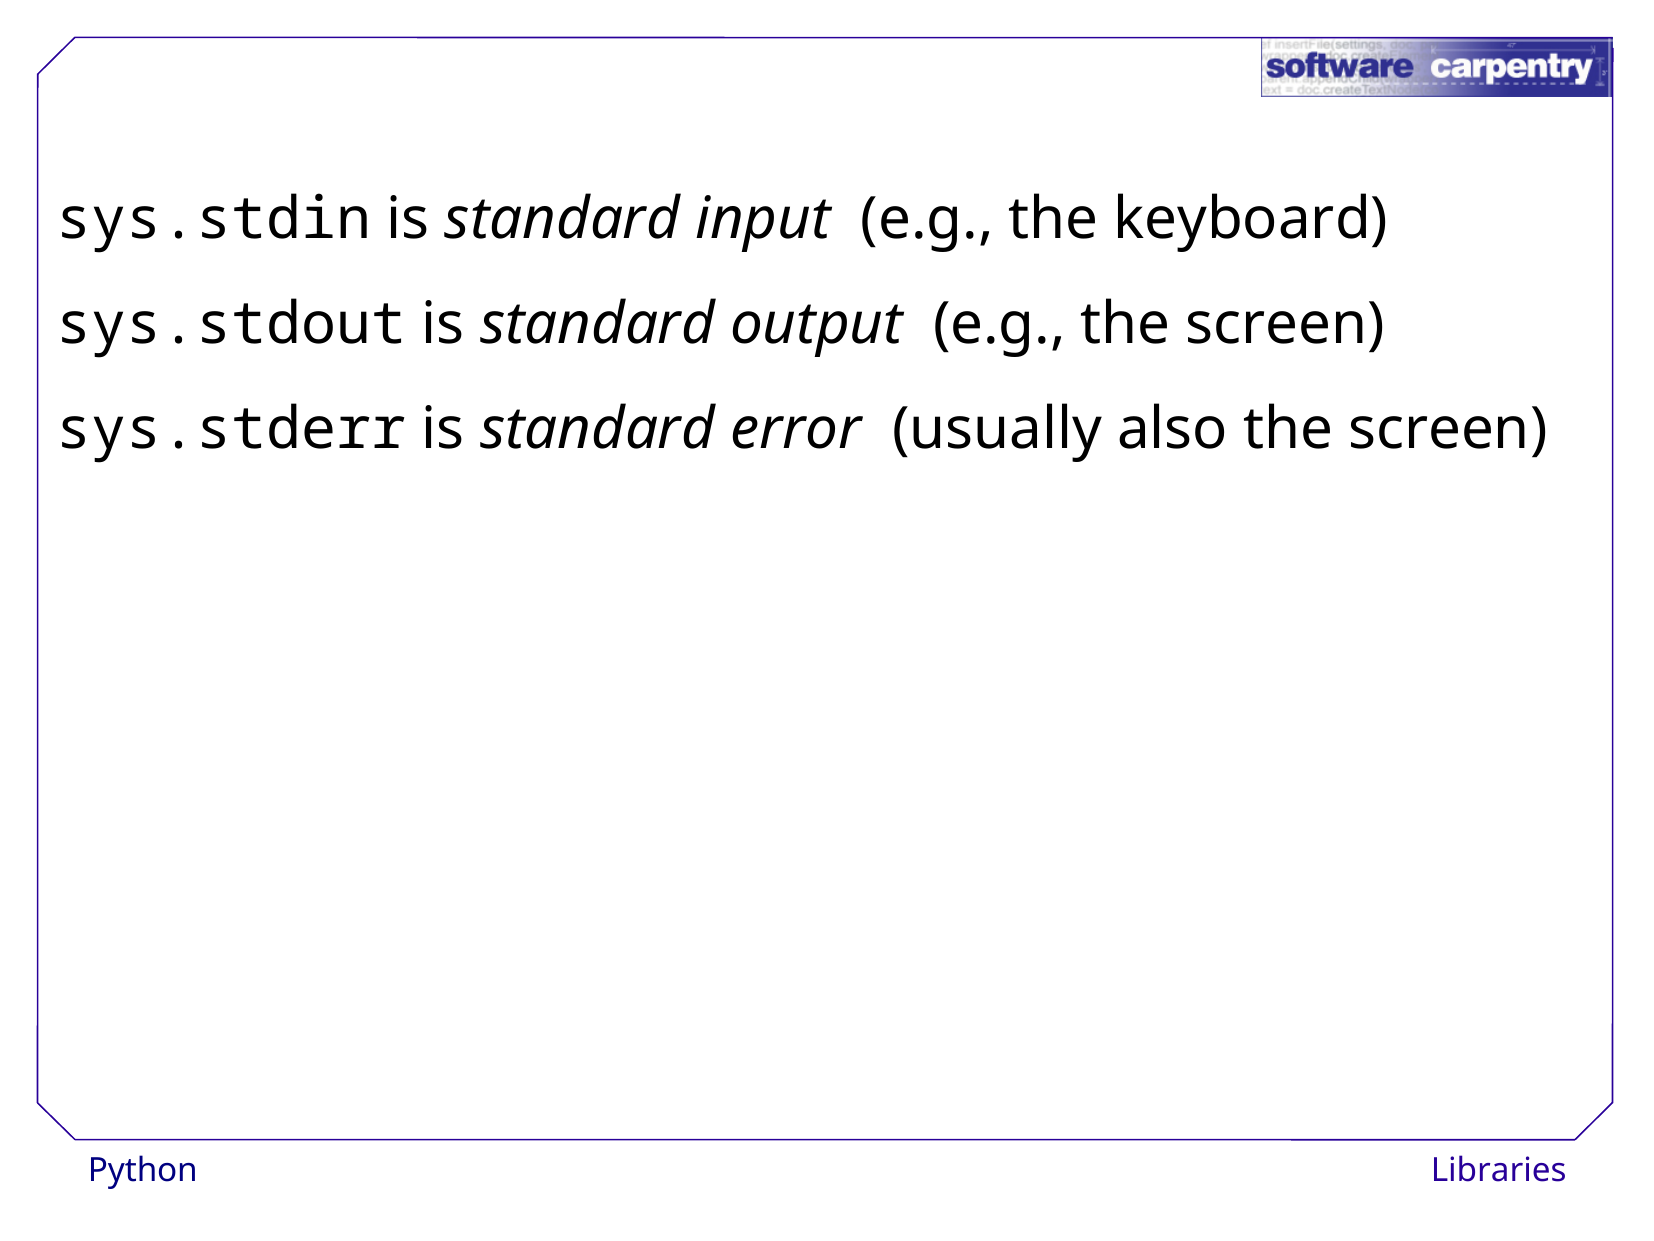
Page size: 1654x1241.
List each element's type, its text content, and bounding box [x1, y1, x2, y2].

picture [1261, 39, 1613, 97]
text_box sys.stdin is standard input (e.g., the keyboard) sys.stdout is standard output (e.g., the screen) sys.stderr is standard error (usually also the screen) [41, 138, 1654, 469]
